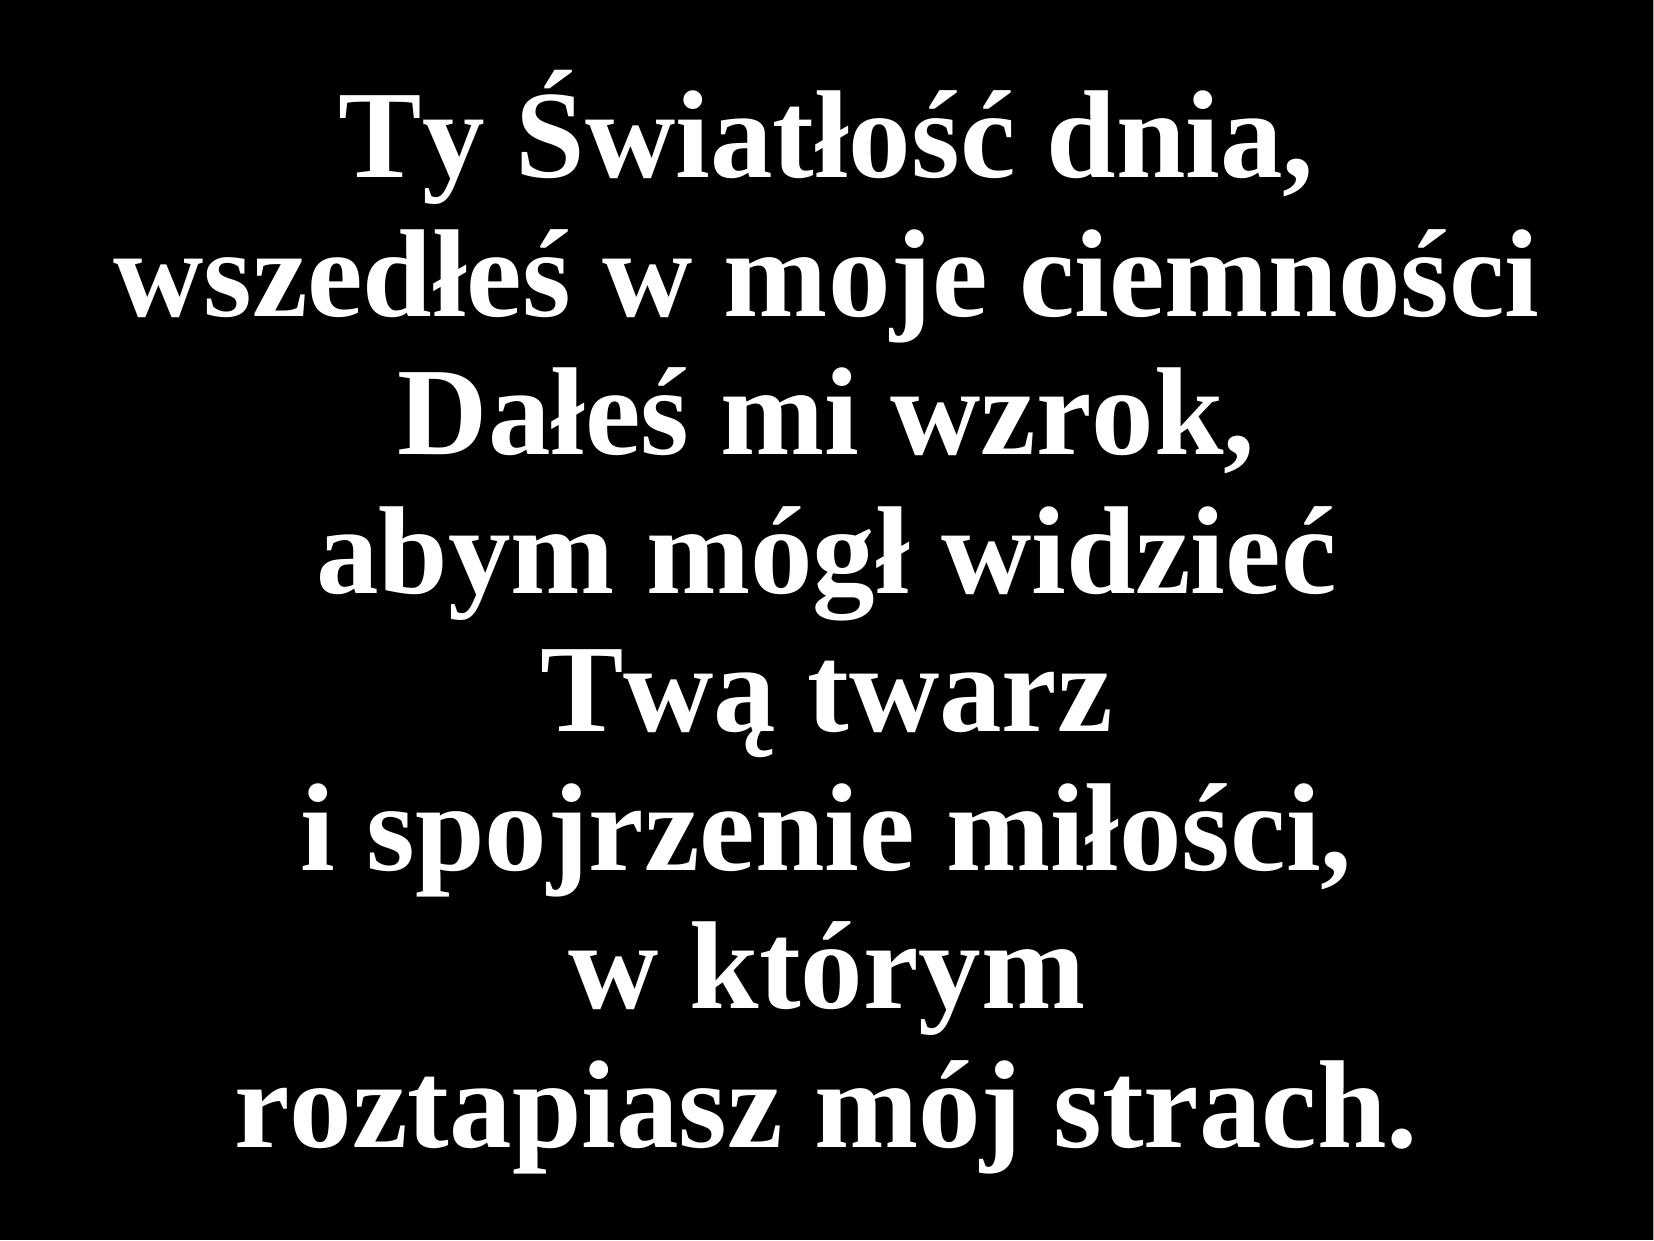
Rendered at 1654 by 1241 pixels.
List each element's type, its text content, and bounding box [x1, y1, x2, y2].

title Ty Światłość dnia, wszedłeś w moje ciemności Dałeś mi wzrok, abym mógł widzieć Twą twarz i spojrzenie miłości, w którym roztapiasz mój strach. [0, 0, 1654, 1241]
